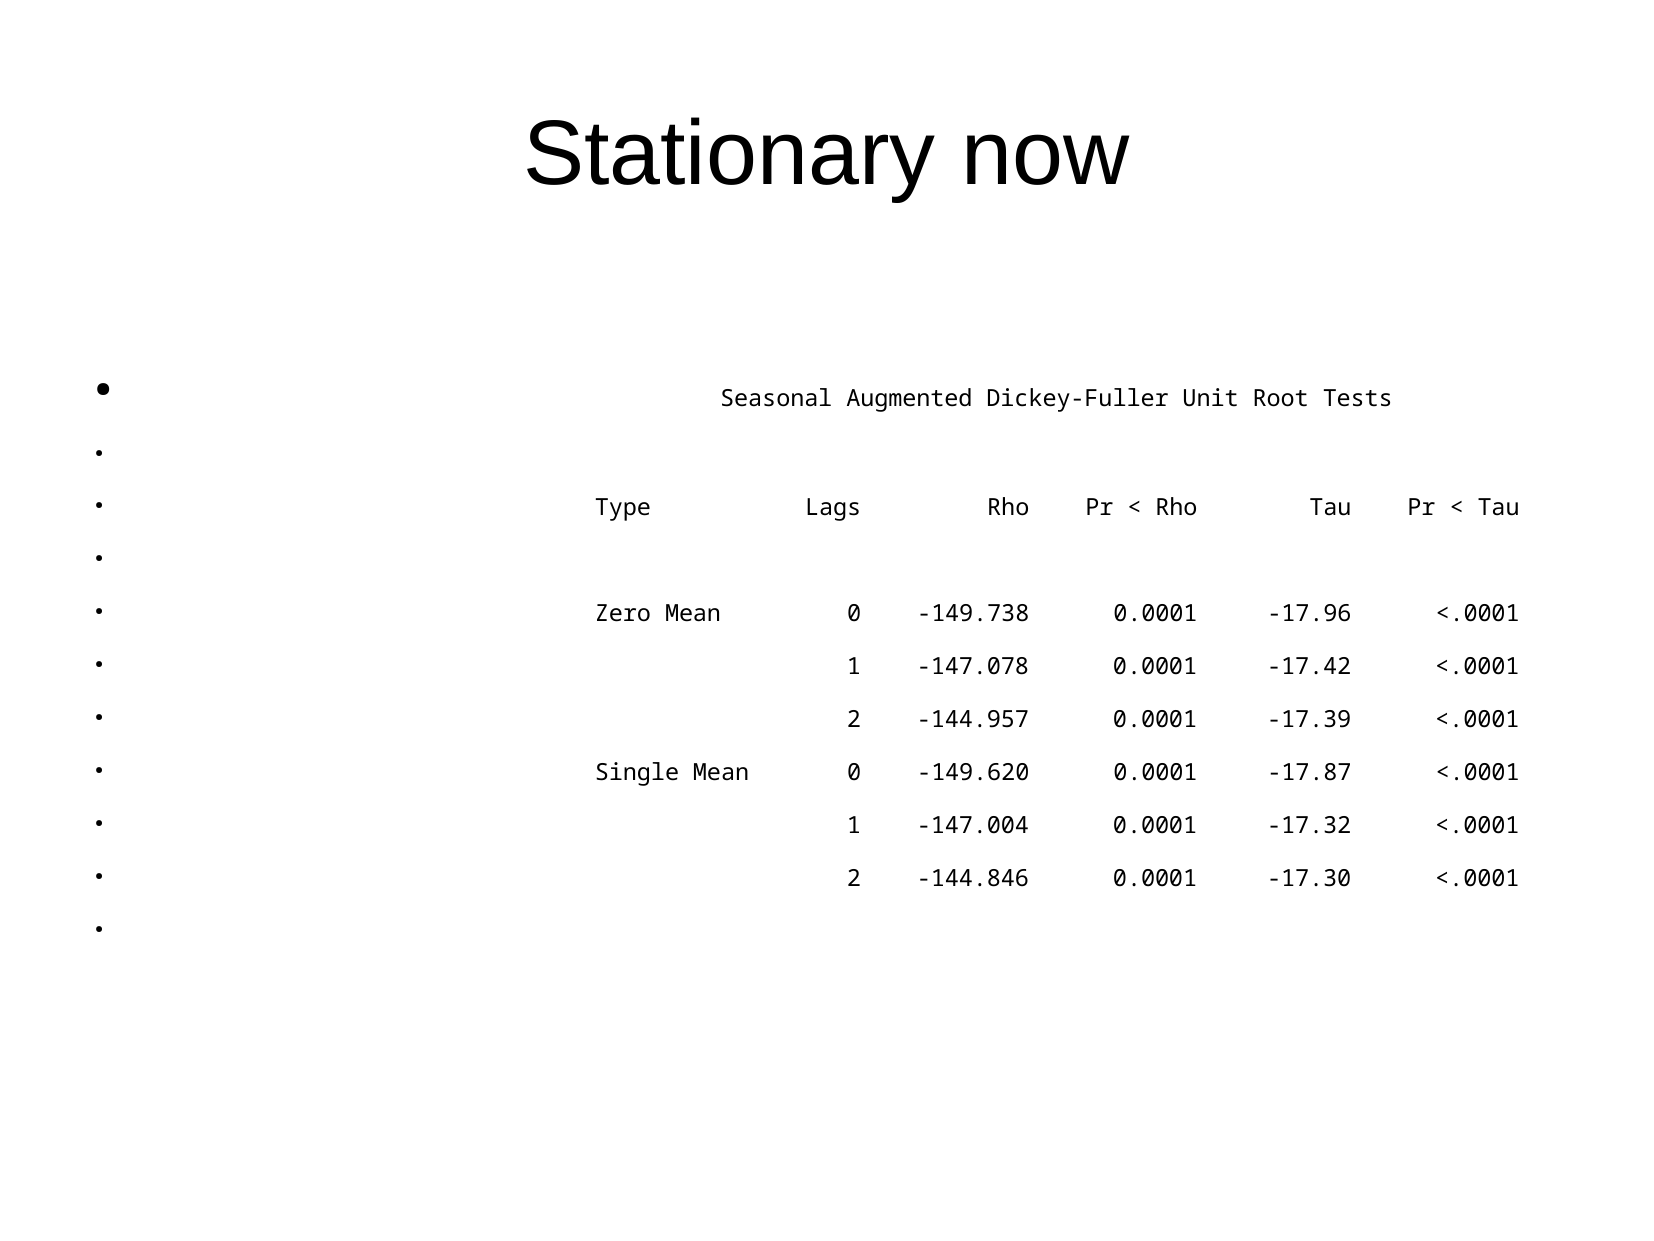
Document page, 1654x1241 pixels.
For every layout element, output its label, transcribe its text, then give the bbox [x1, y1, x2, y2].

title Stationary now [82, 56, 1571, 250]
list Seasonal Augmented Dickey-Fuller Unit Root Tests Type Lags Rho Pr < Rho Tau Pr < Tau Zero Mean 0 -149.738 0.0001 -17.96 <.0001 1 -147.078 0.0001 -17.42 <.0001 2 -144.957 0.0001 -17.39 <.0001 Single Mean 0 -149.620 0.0001 -17.87 <.0001 1 -147.004 0.0001 -17.32 <.0001 2 -144.846 0.0001 -17.30 <.0001 [82, 290, 1571, 1109]
